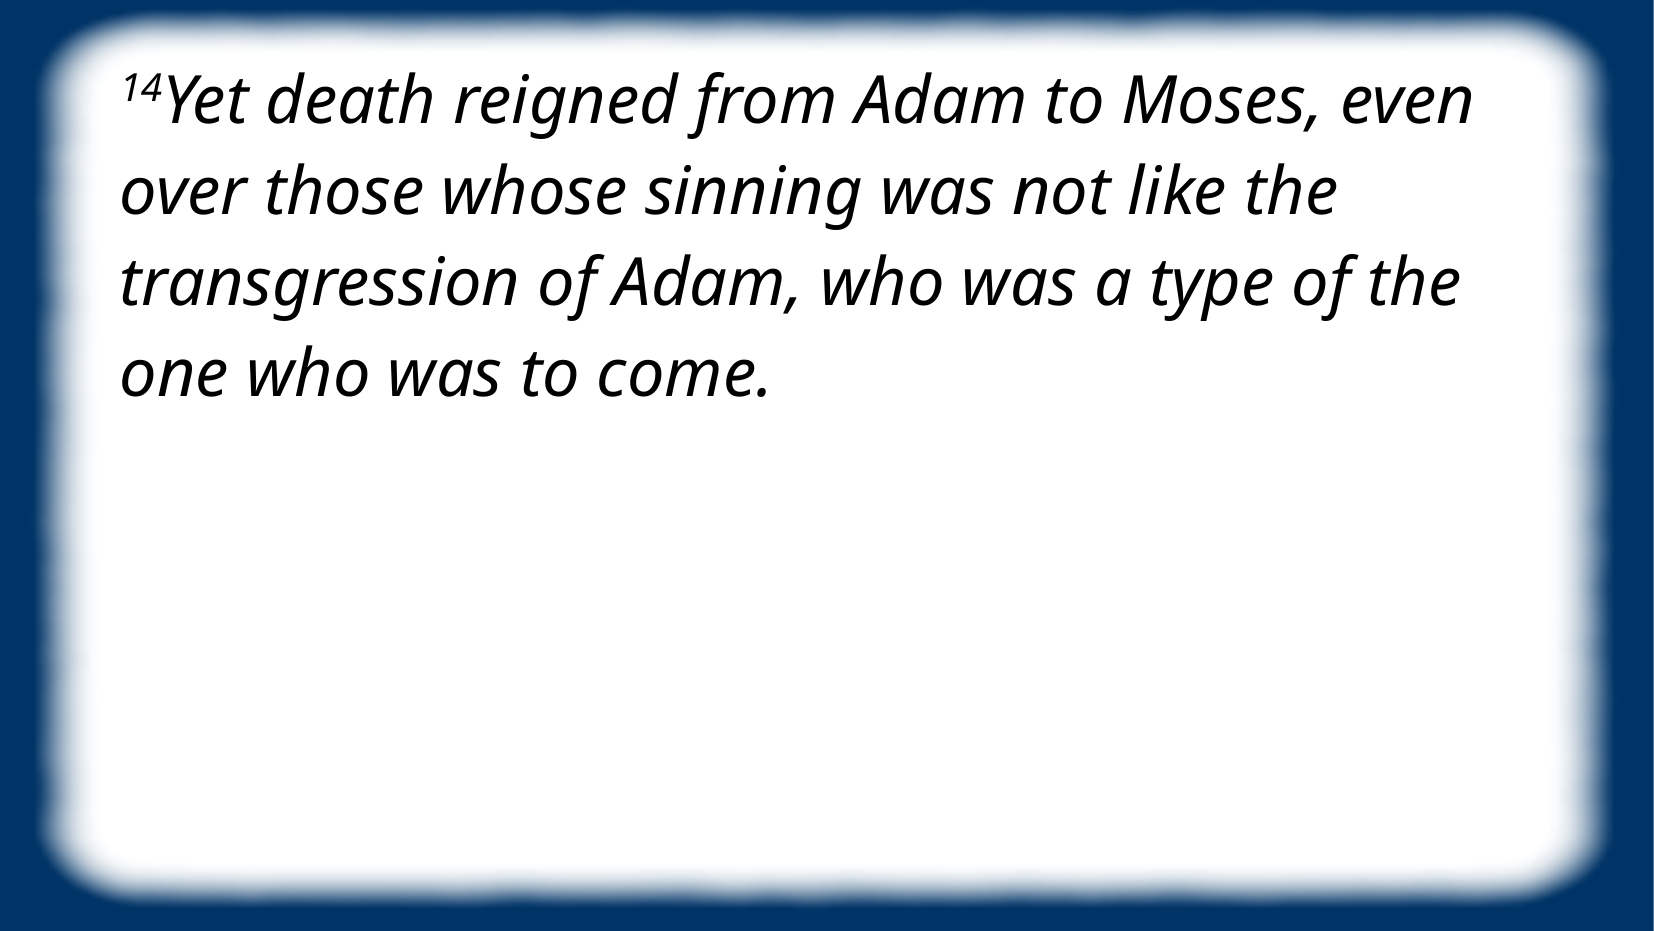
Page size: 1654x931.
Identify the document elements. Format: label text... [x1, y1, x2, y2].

picture [0, 0, 1654, 931]
text_box 14Yet death reigned from Adam to Moses, even over those whose sinning was not like the transgression of Adam, who was a type of the one who was to come. [105, 45, 1561, 415]
